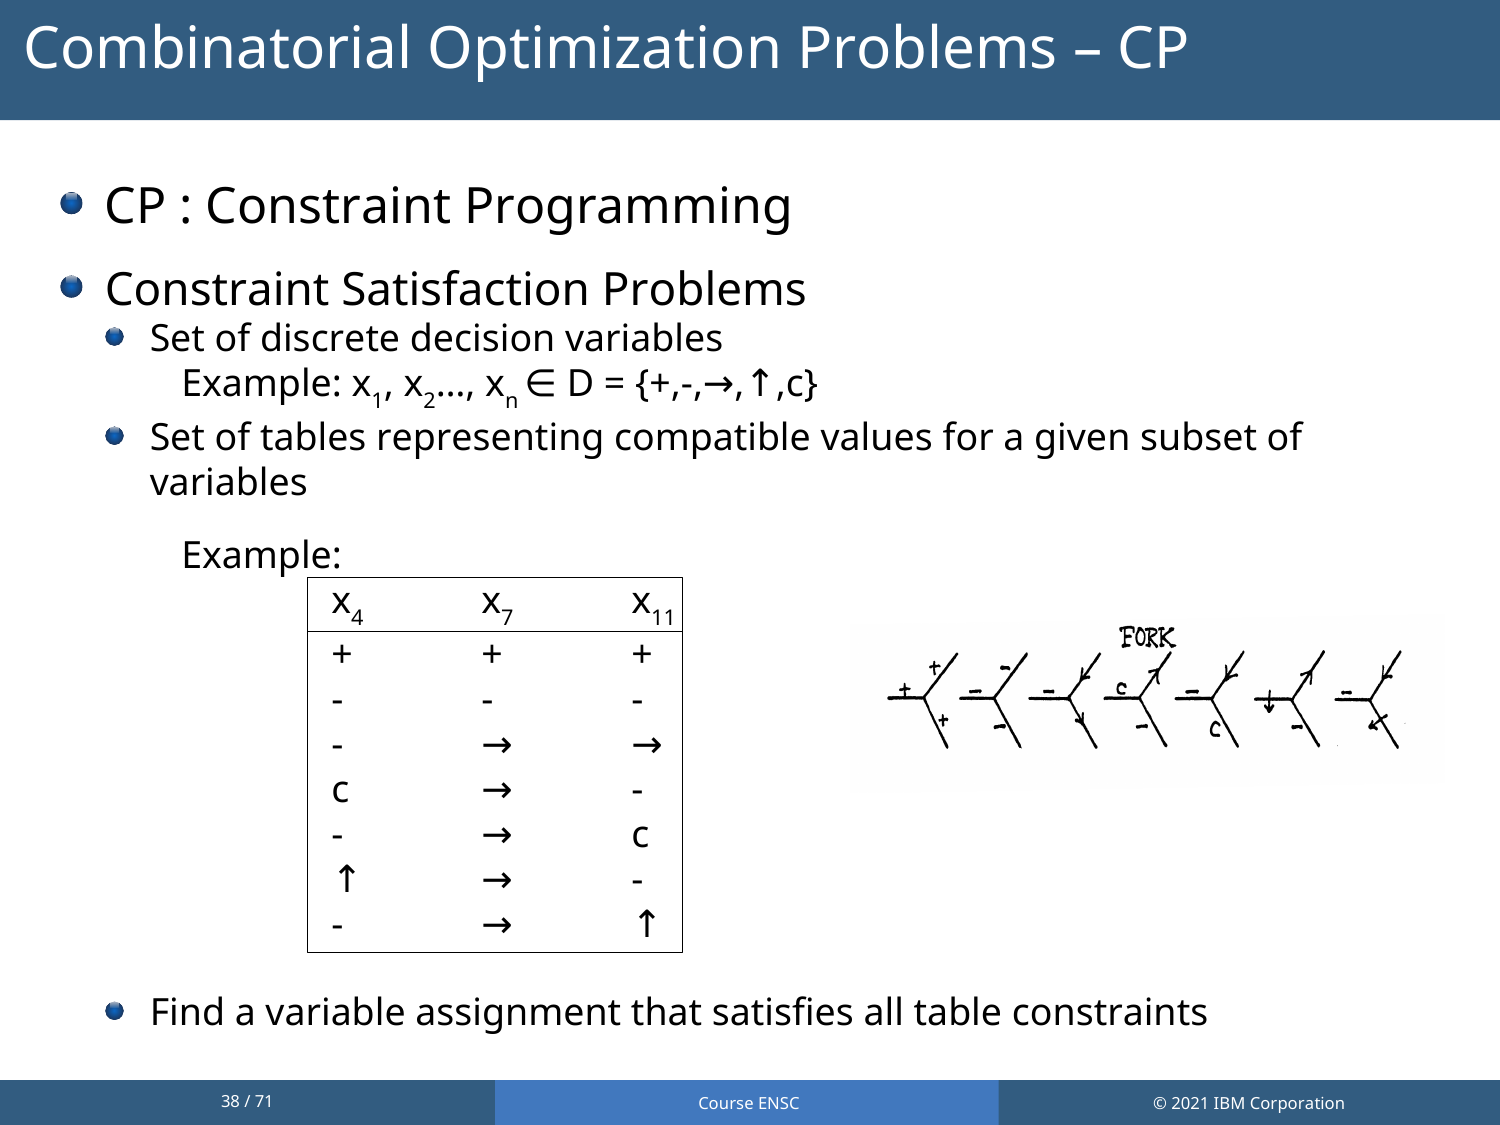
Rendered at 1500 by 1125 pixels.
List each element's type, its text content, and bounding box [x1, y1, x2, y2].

list CP : Constraint Programming Constraint Satisfaction Problems Set of discrete decision variables Example: x1, x2…, xn ∈ D = {+,-,→,↑,c} Set of tables representing compatible values for a given subset of variables Example: x4 x7 x11 + + + - - - - → → c → - - → c ↑ → - - → ↑ Find a variable assignment that satisfies all table constraints [45, 165, 1441, 1042]
picture [850, 614, 1445, 793]
title Combinatorial Optimization Problems – CP [0, 0, 1500, 121]
